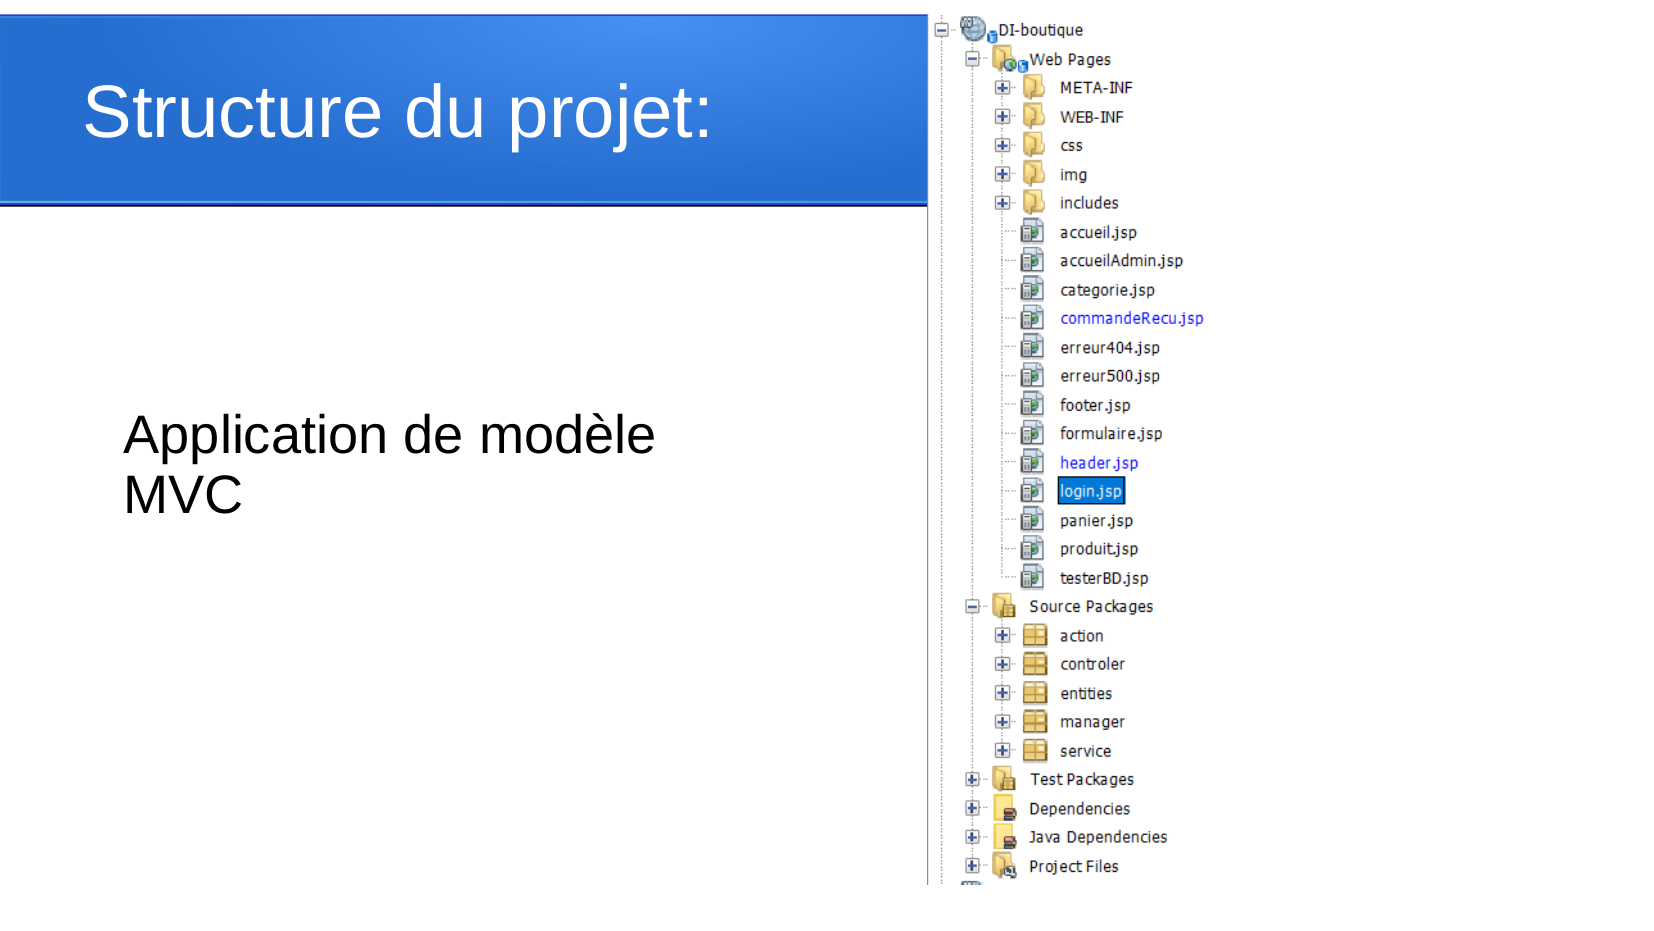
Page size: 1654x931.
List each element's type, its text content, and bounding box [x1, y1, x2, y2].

picture [927, 14, 1276, 886]
list Application de modèle MVC [52, 404, 766, 616]
title Structure du projet: [82, 35, 927, 189]
